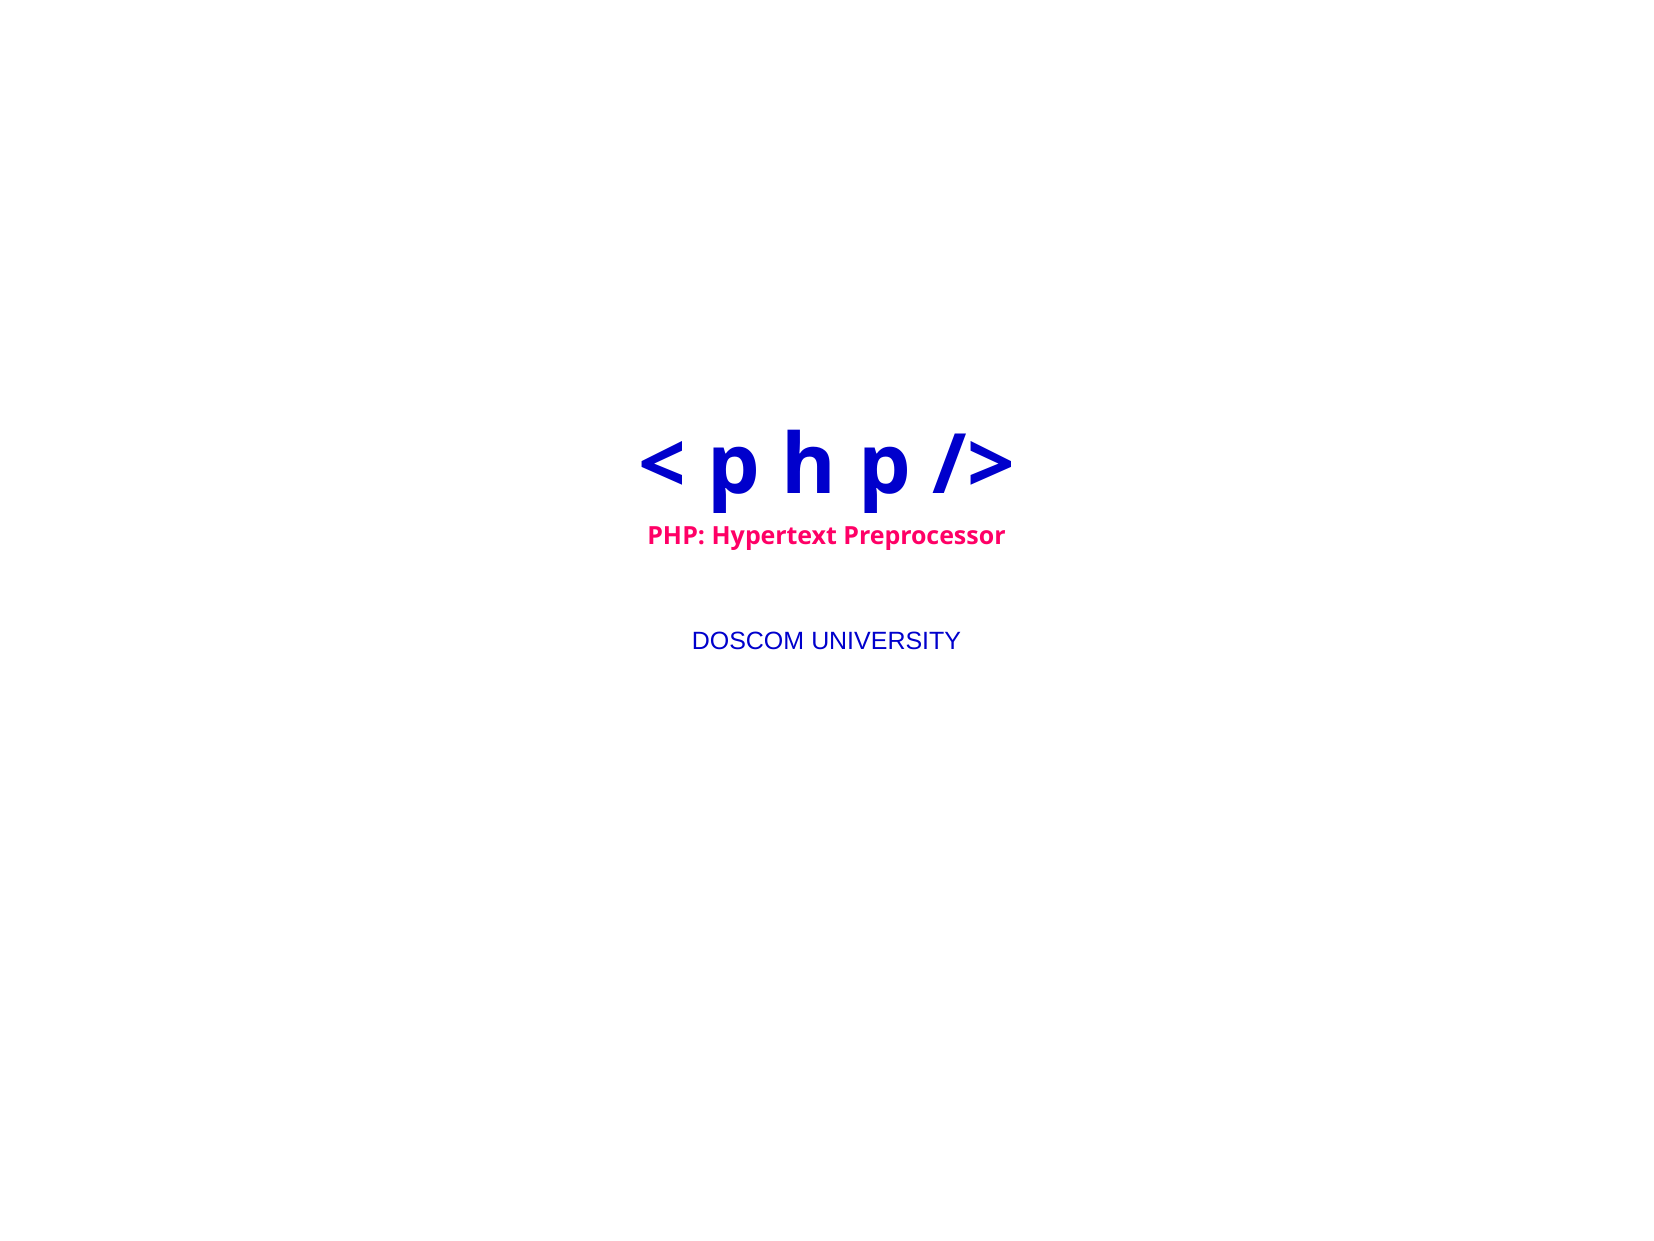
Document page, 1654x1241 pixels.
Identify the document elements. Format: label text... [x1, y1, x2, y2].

subtitle < p h p /> PHP: Hypertext Preprocessor DOSCOM UNIVERSITY [82, 49, 1571, 1010]
